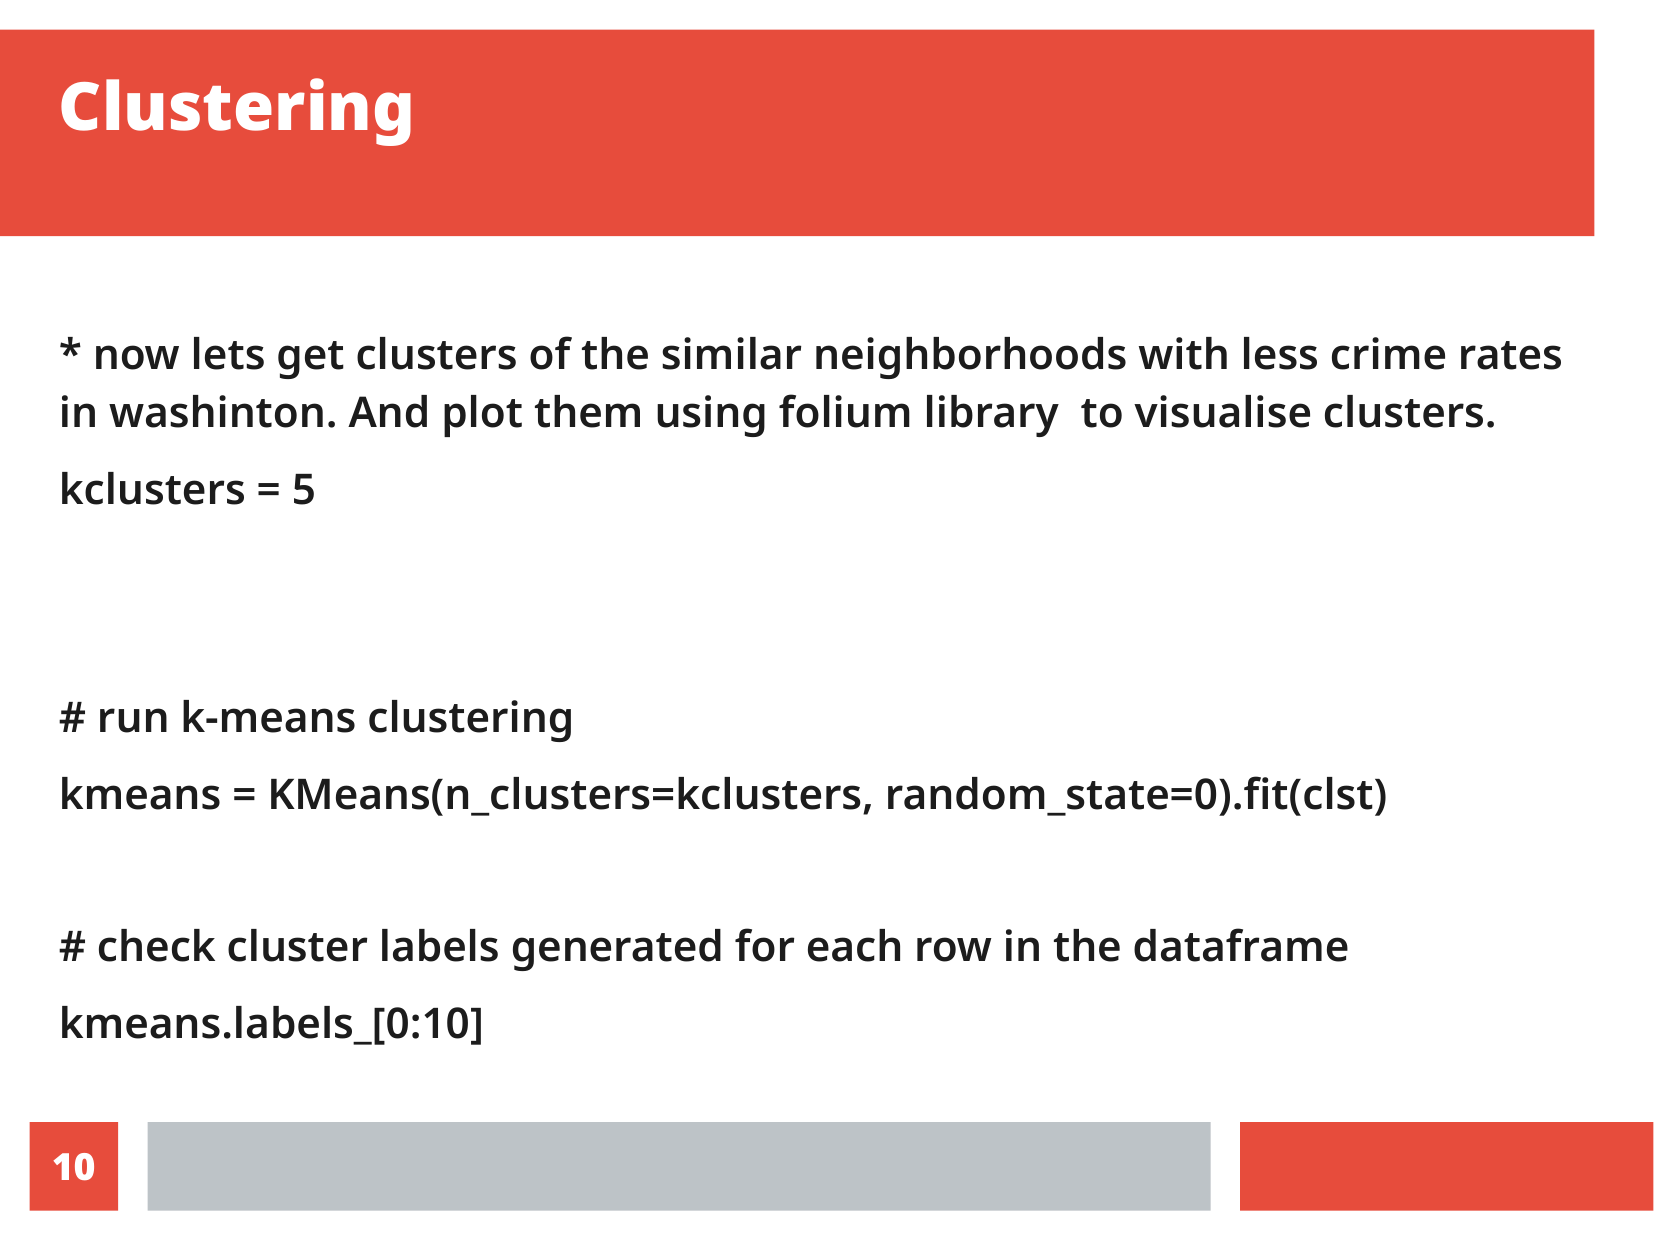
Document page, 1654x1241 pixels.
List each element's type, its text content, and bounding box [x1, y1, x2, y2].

title Clustering [59, 59, 1595, 207]
list * now lets get clusters of the similar neighborhoods with less crime rates in washinton. And plot them using folium library to visualise clusters. kclusters = 5 # run k-means clustering kmeans = KMeans(n_clusters=kclusters, random_state=0).fit(clst) # check cluster labels generated for each row in the dataframe kmeans.labels_[0:10] [59, 324, 1565, 1093]
